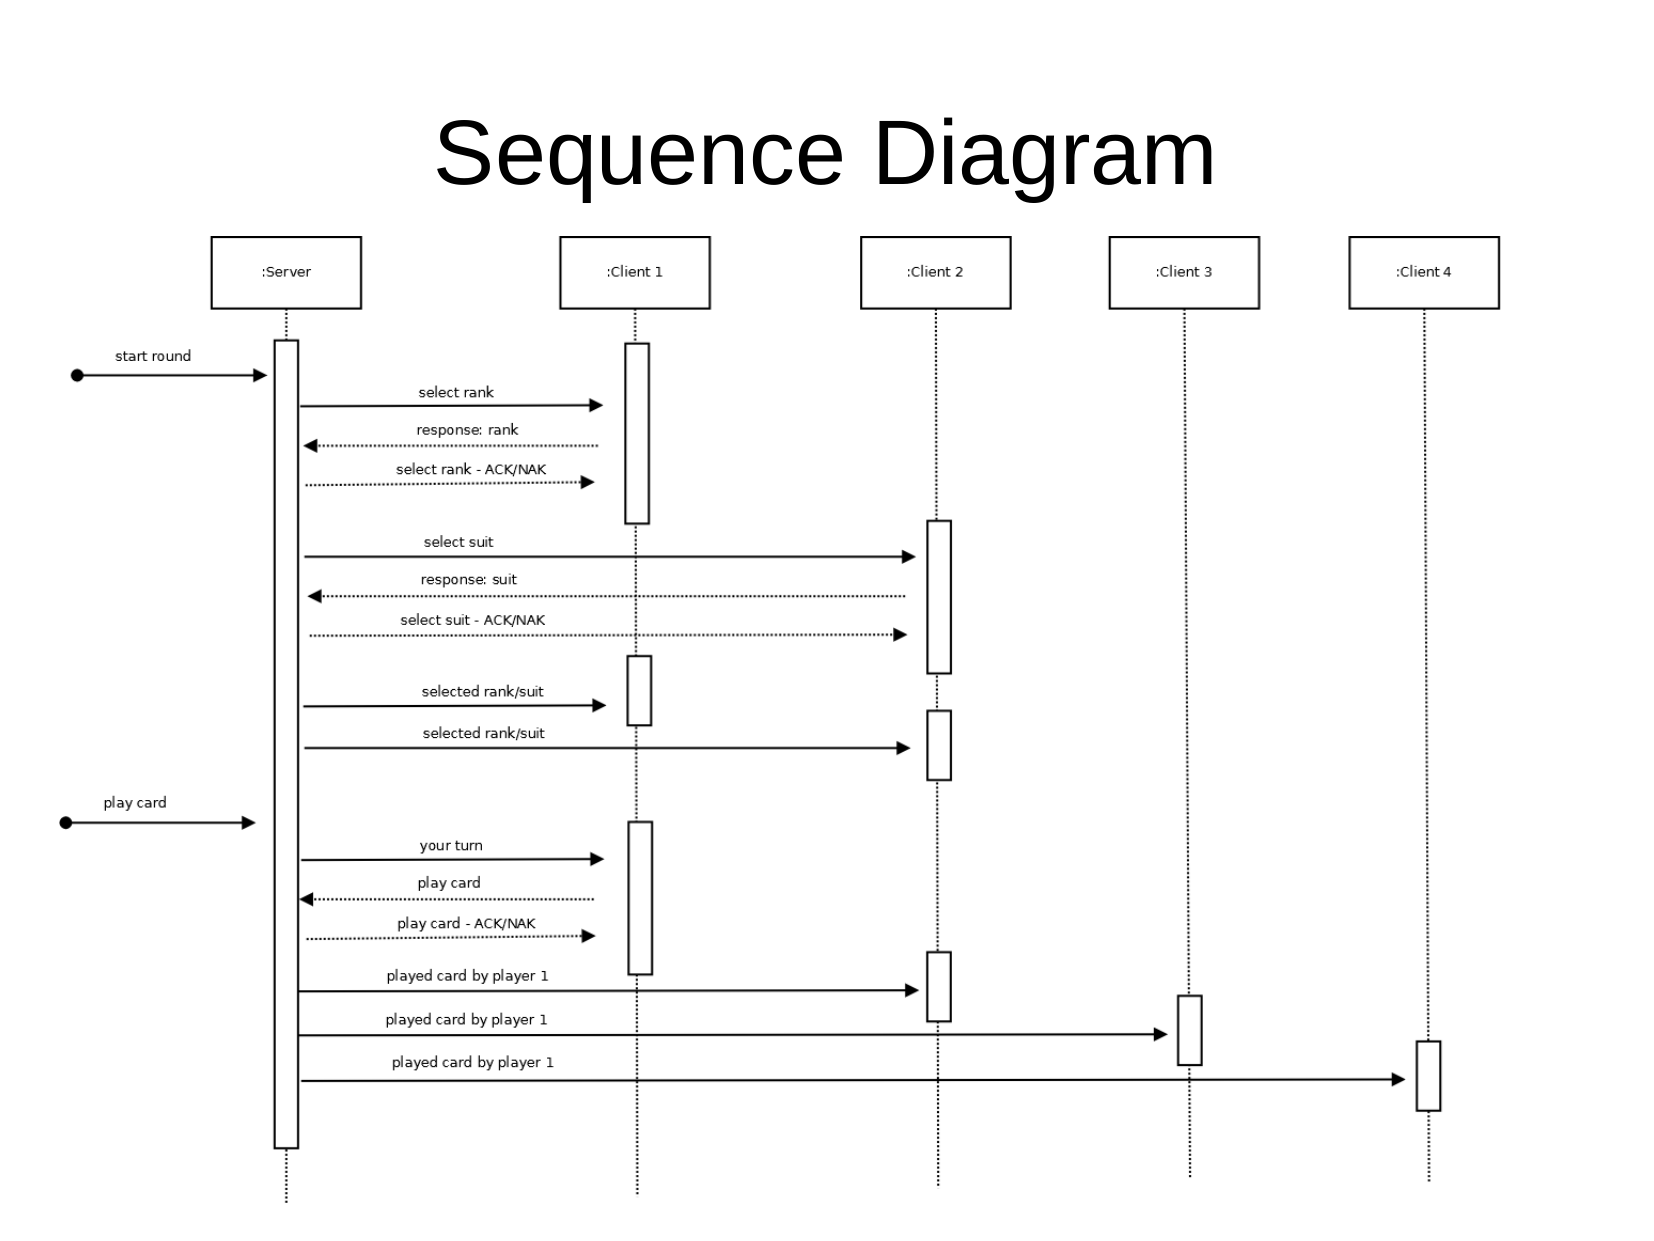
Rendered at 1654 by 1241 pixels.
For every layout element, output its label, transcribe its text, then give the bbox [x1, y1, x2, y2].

picture [59, 236, 1501, 1205]
title Sequence Diagram [82, 49, 1571, 257]
